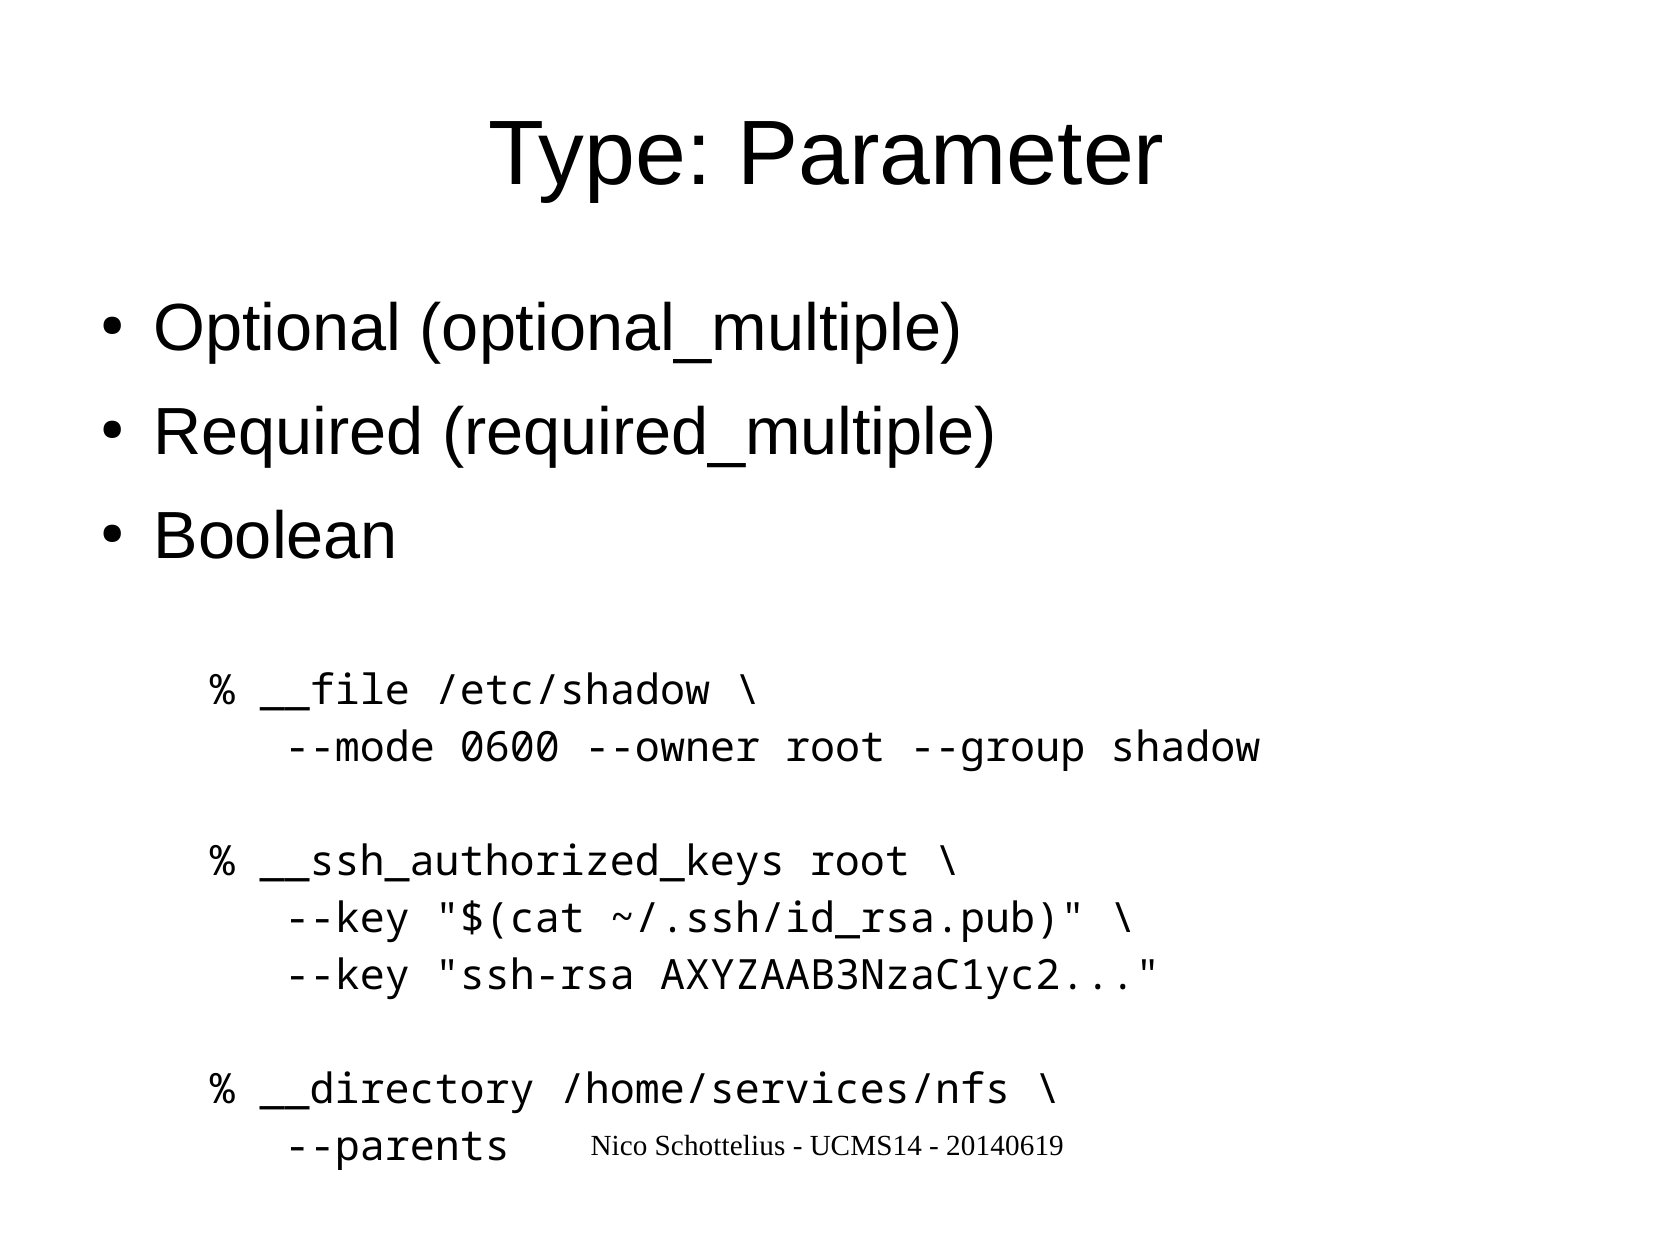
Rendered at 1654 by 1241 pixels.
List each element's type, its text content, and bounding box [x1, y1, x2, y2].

title Type: Parameter [82, 49, 1571, 257]
list Optional (optional_multiple) Required (required_multiple) Boolean [82, 290, 1538, 630]
text_box % __file /etc/shadow \ --mode 0600 --owner root --group shadow % __ssh_authorized_keys root \ --key "$(cat ~/.ssh/id_rsa.pub)" \ --key "ssh-rsa AXYZAAB3NzaC1yc2..." % __directory /home/services/nfs \ --parents [194, 652, 1470, 1241]
